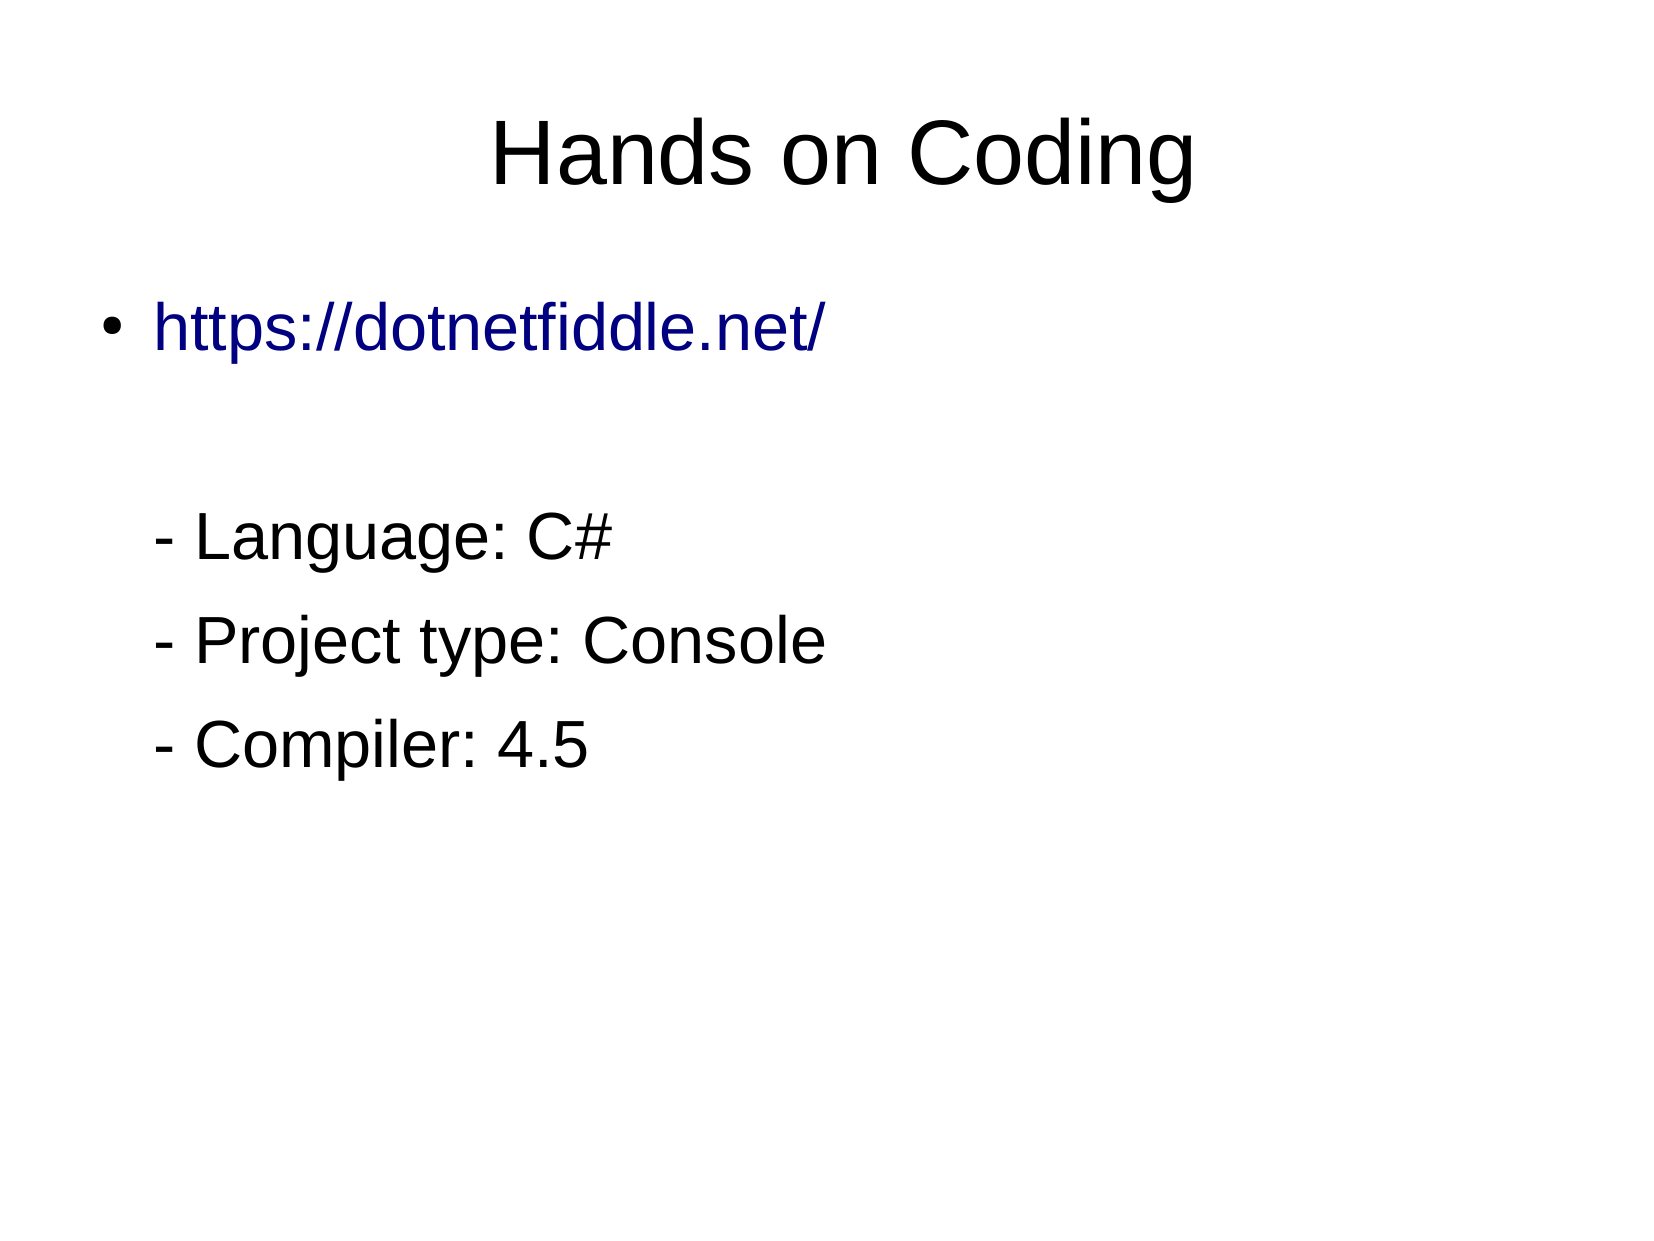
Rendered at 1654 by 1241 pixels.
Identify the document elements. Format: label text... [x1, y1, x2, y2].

list https://dotnetfiddle.net/ - Language: C# - Project type: Console - Compiler: 4.5 [82, 290, 1571, 1010]
title Hands on Coding [82, 49, 1571, 257]
